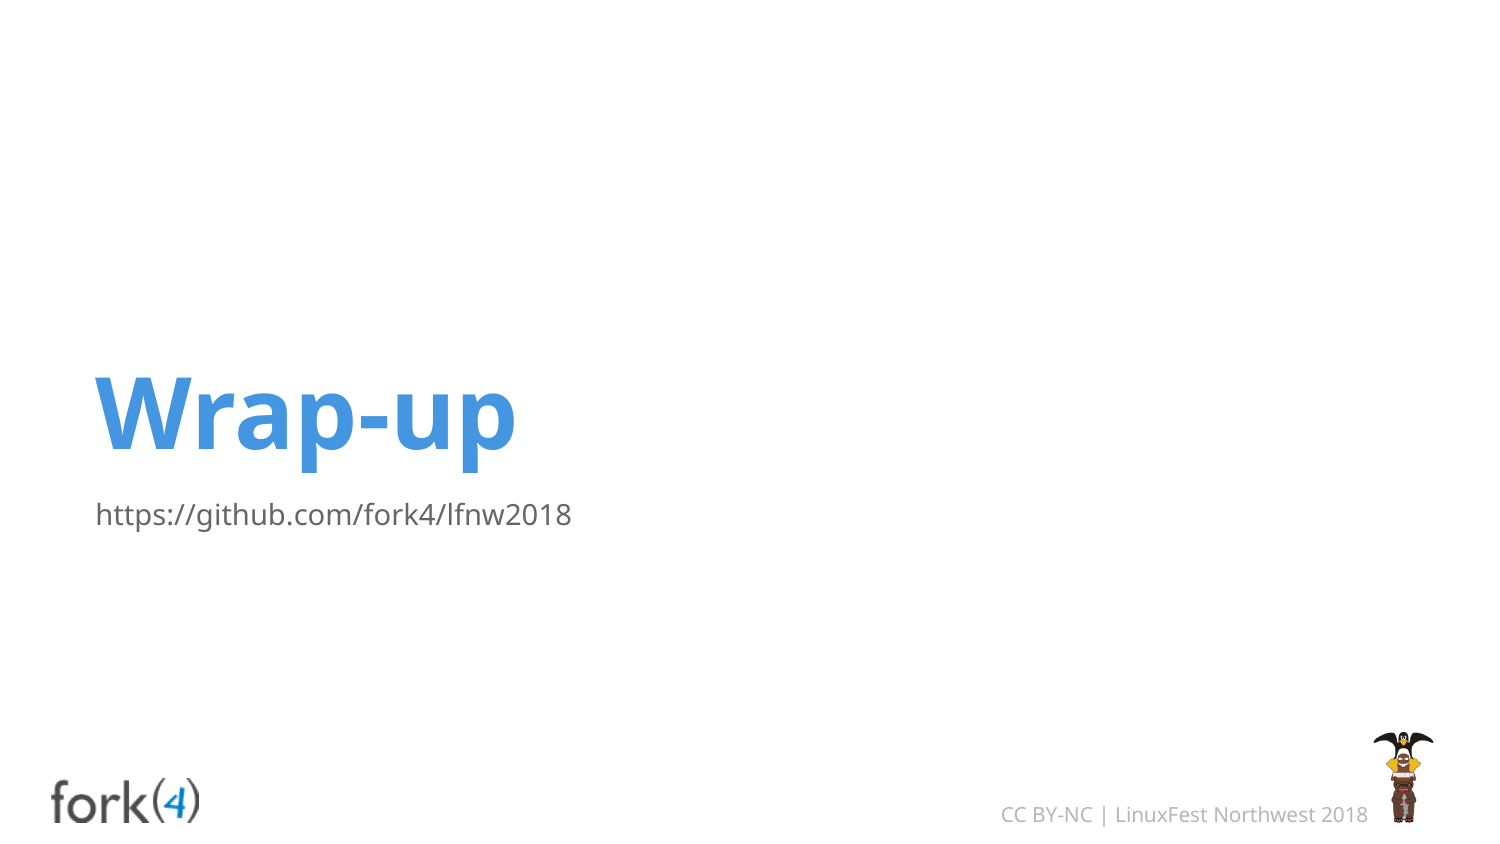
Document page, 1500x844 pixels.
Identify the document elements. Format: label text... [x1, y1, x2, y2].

picture [51, 778, 199, 823]
picture [1358, 732, 1449, 823]
title Wrap-up [80, 73, 1125, 745]
text_box https://github.com/fork4/lfnw2018 [80, 481, 832, 538]
